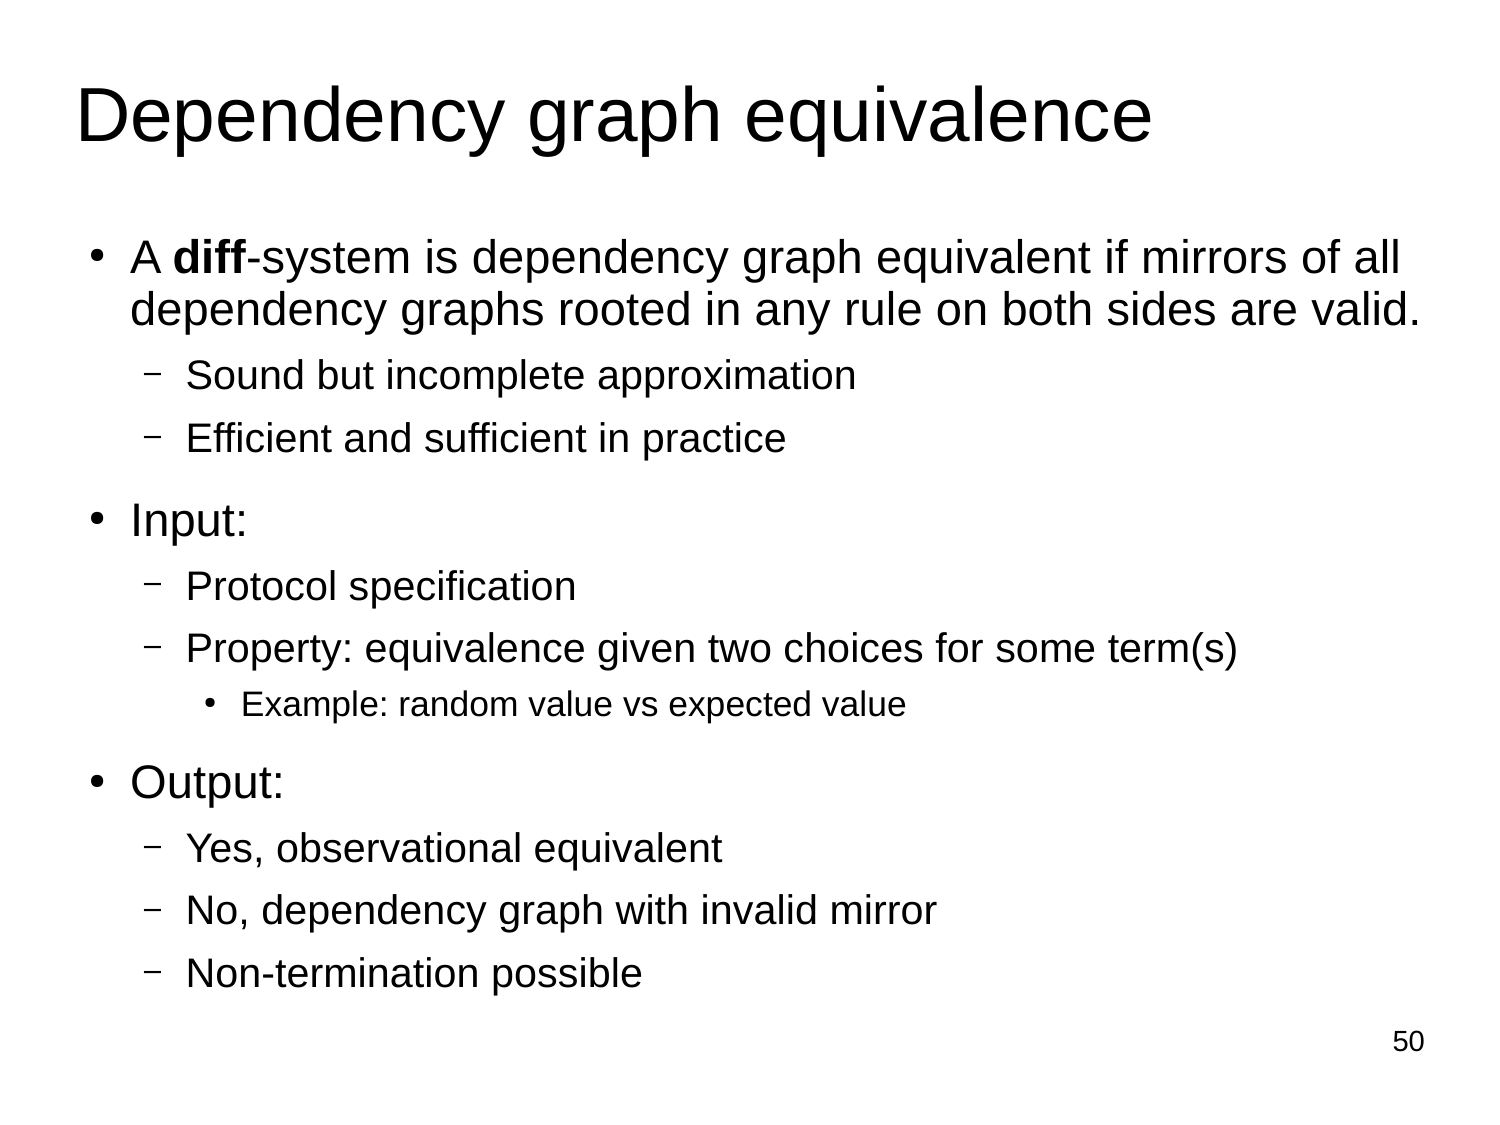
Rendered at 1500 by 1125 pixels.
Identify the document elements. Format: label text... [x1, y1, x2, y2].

title Dependency graph equivalence [75, 44, 1425, 185]
list A diff-system is dependency graph equivalent if mirrors of all dependency graphs rooted in any rule on both sides are valid. Sound but incomplete approximation Efficient and sufficient in practice Input: Protocol specification Property: equivalence given two choices for some term(s) Example: random value vs expected value Output: Yes, observational equivalent No, dependency graph with invalid mirror Non-termination possible [75, 230, 1425, 1014]
